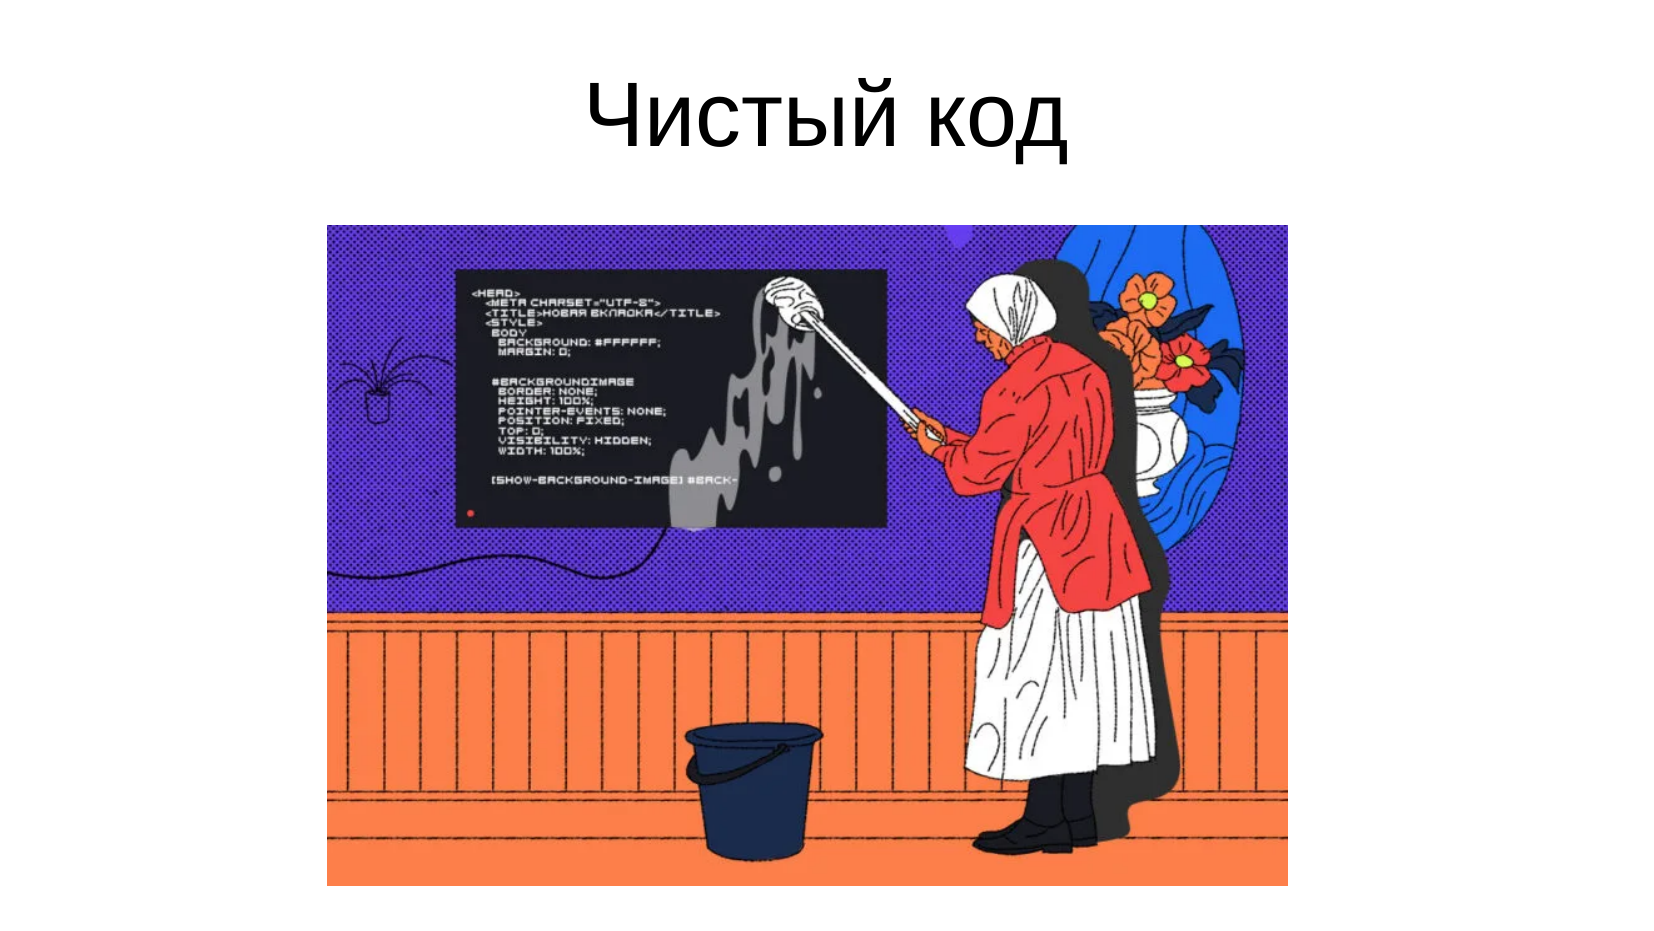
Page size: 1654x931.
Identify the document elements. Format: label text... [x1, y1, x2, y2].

title Чистый код [82, 37, 1571, 193]
picture [327, 225, 1288, 886]
